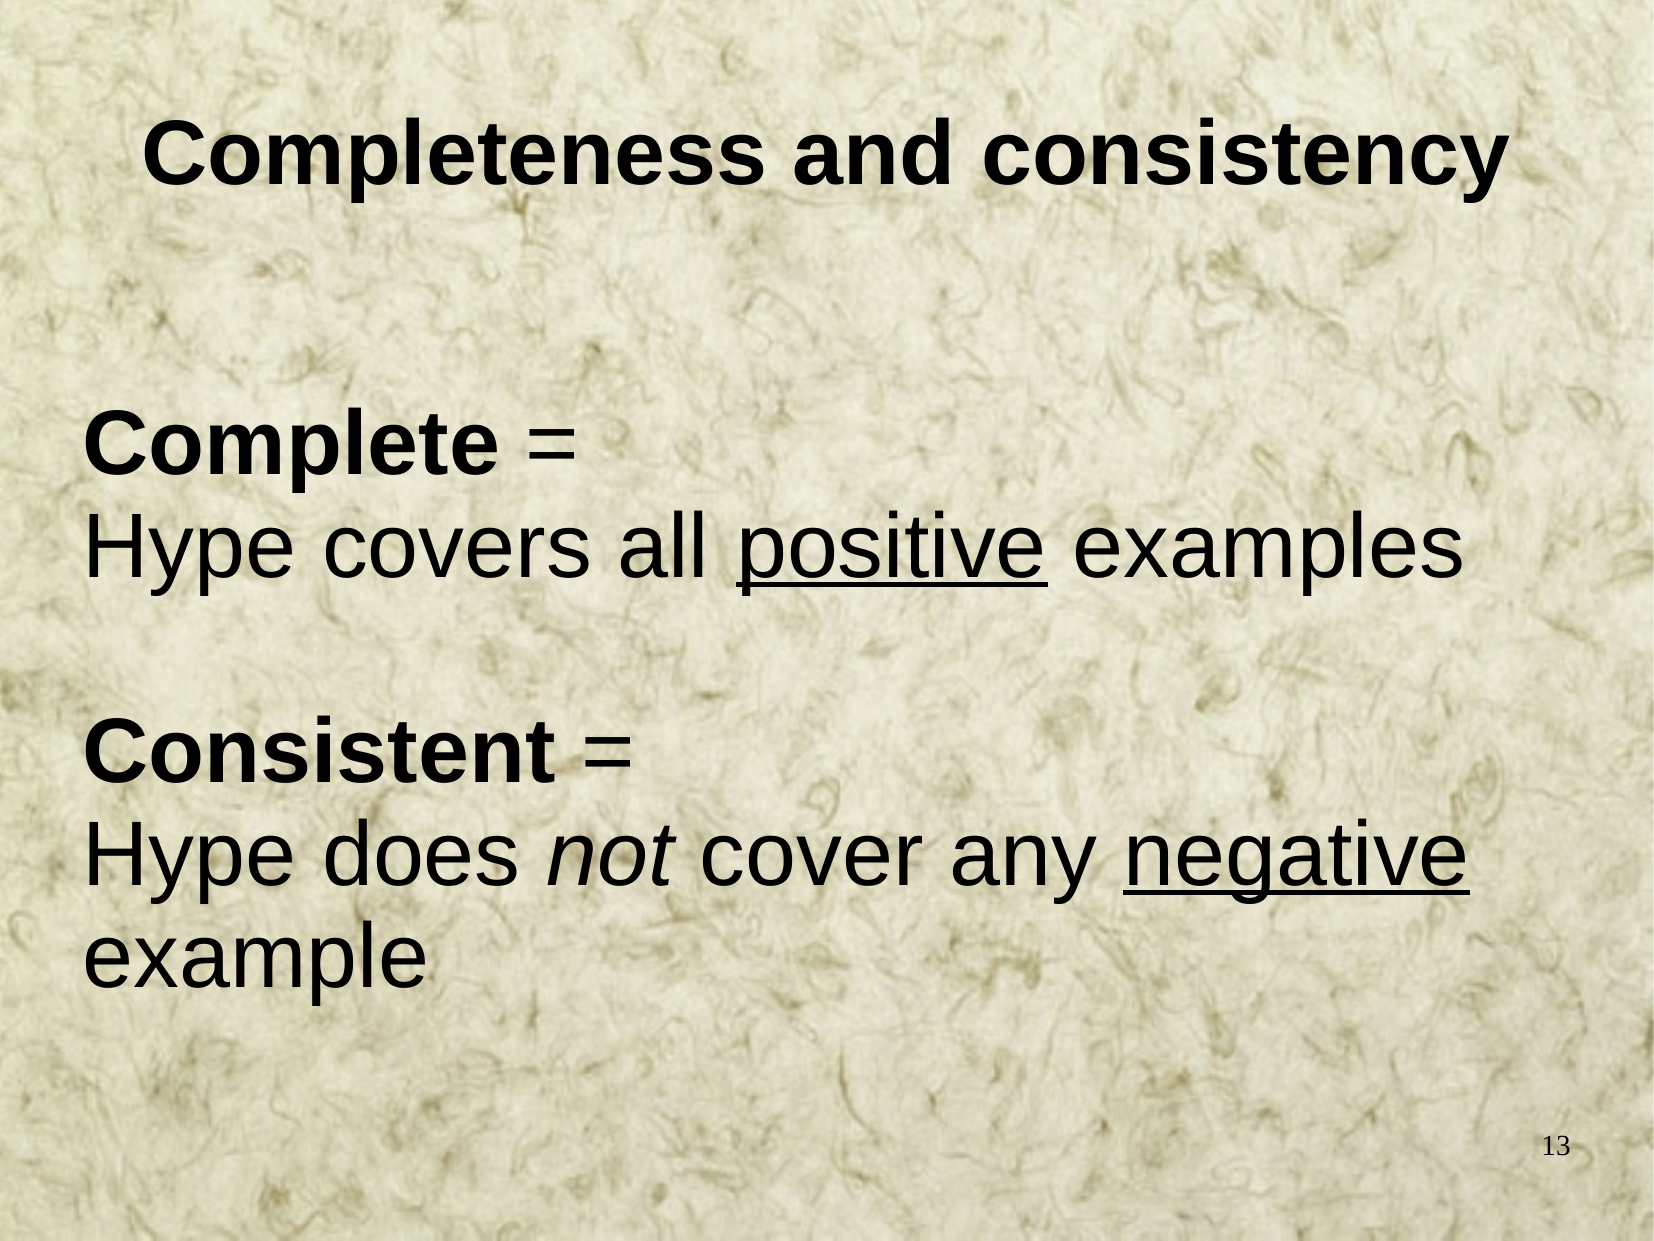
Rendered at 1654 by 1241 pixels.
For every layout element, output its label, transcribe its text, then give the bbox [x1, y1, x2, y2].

picture [0, 0, 1654, 1241]
subtitle Complete = Hype covers all positive examples Consistent = Hype does not cover any negative example [82, 290, 1571, 1109]
title Completeness and consistency [82, 49, 1571, 257]
